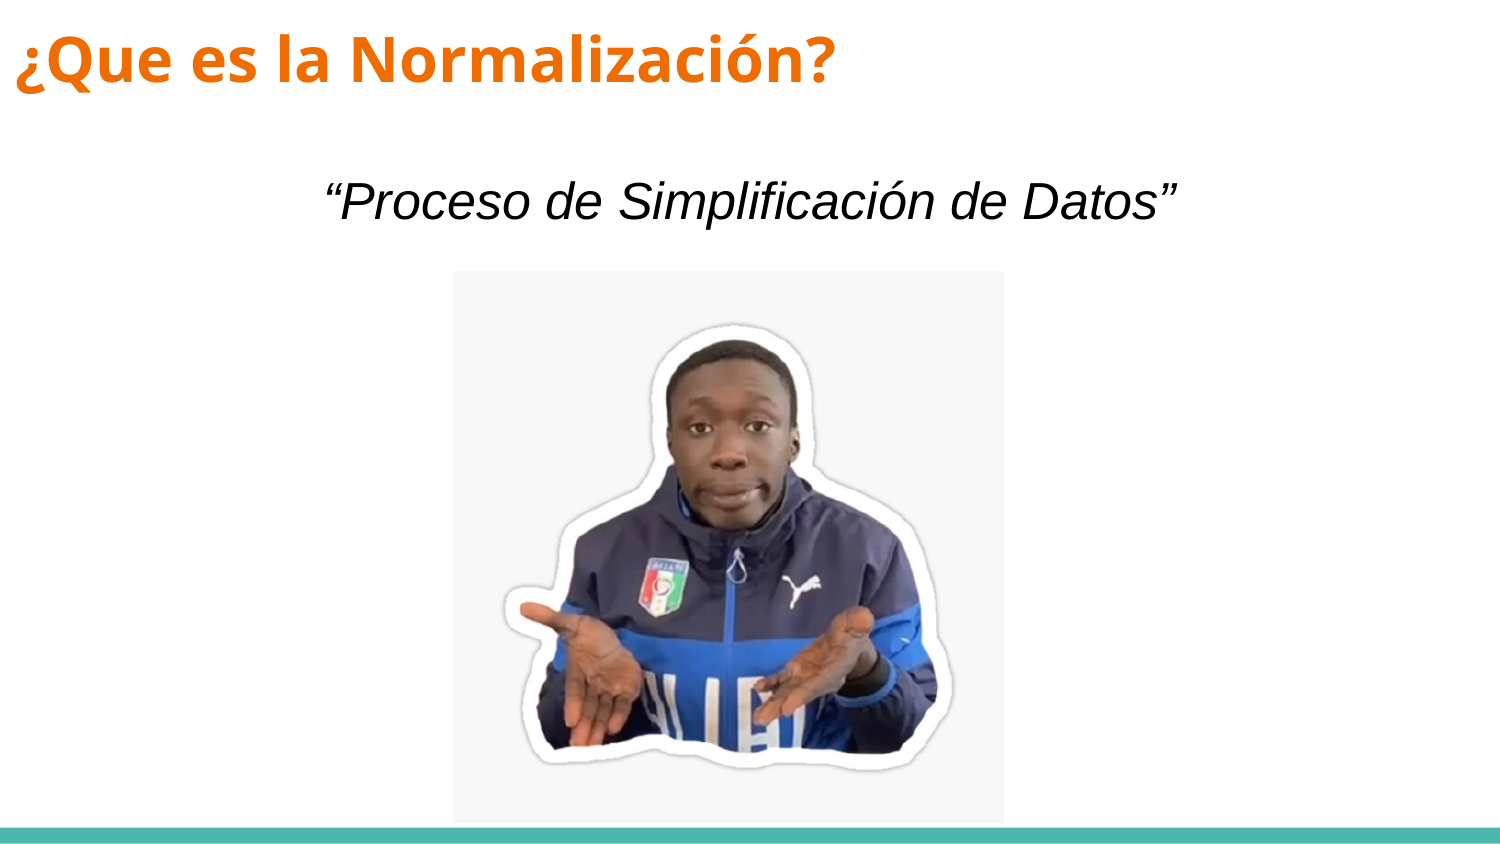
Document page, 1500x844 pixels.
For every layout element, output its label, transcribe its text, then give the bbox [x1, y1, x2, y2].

title ¿Que es la Normalización? [0, 0, 1398, 116]
picture [453, 271, 1004, 823]
text_box “Proceso de Simplificación de Datos” [141, 165, 1359, 780]
